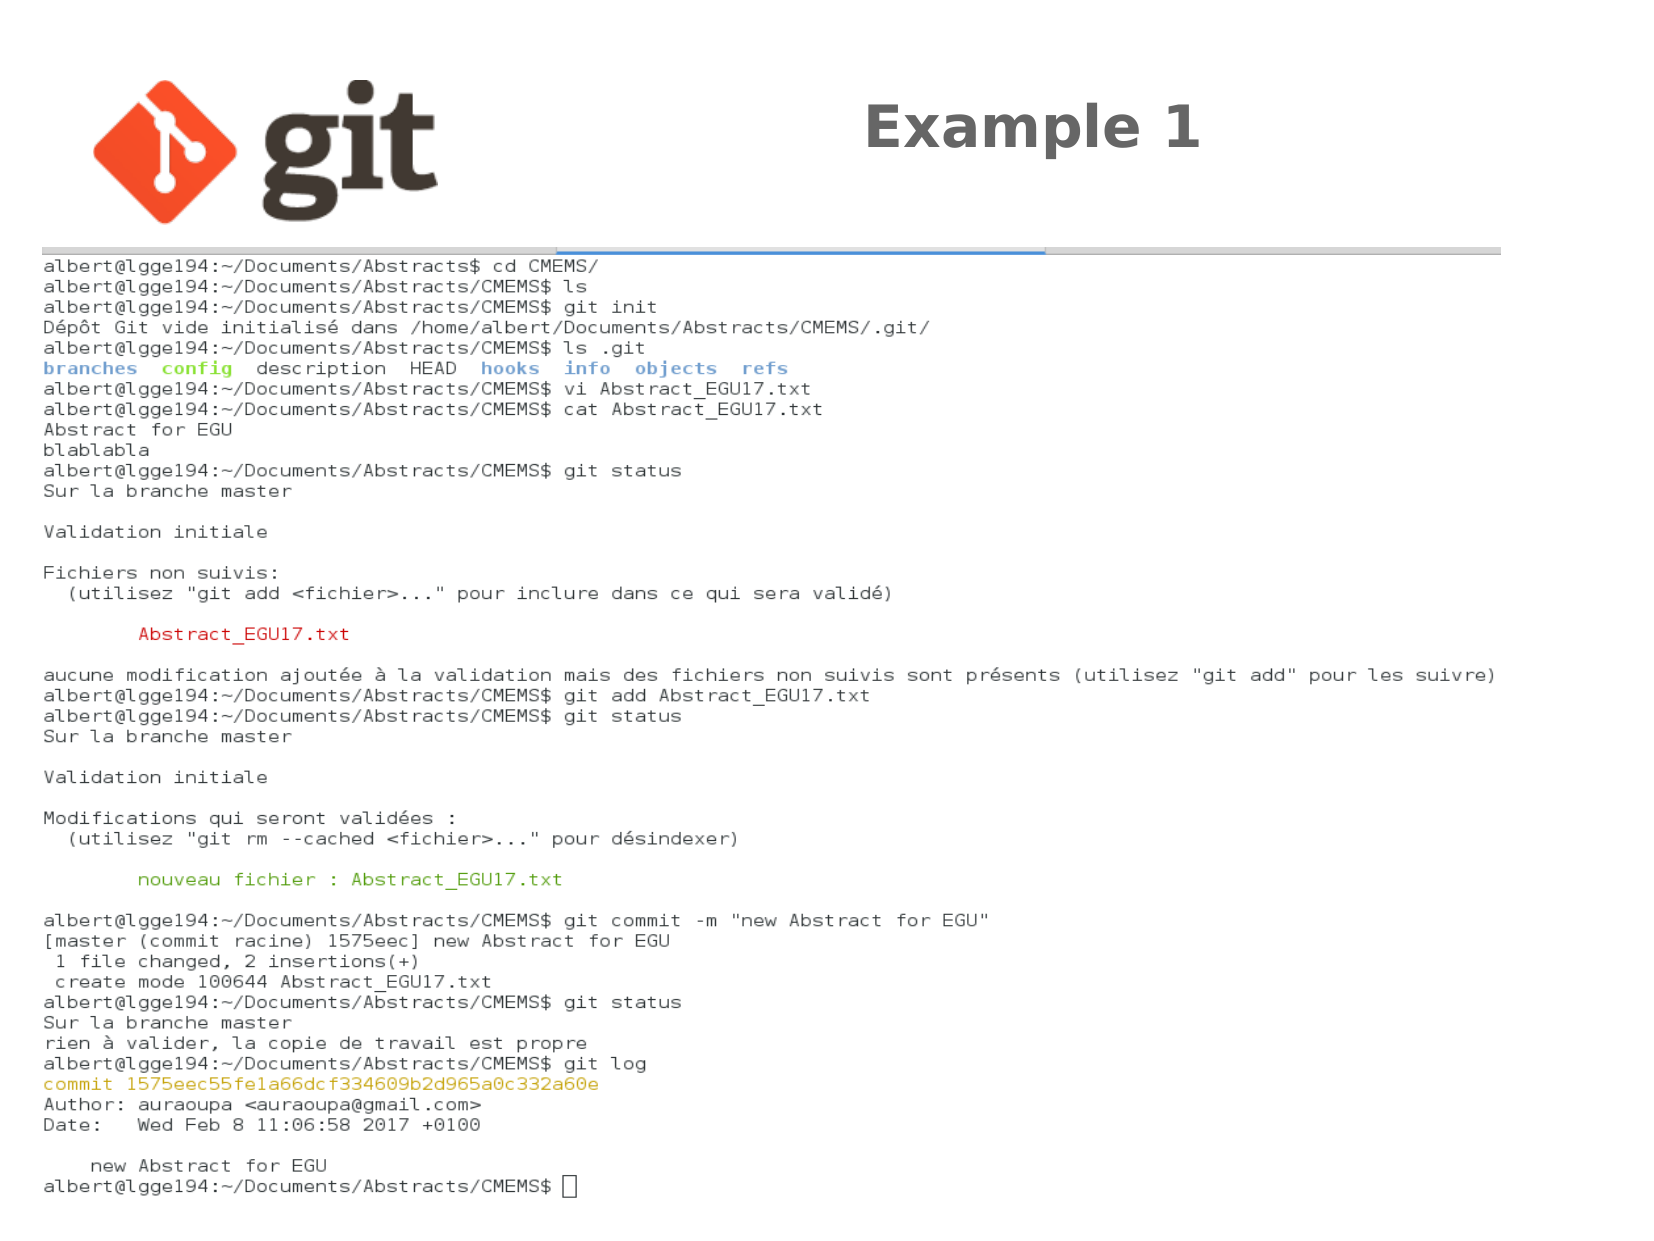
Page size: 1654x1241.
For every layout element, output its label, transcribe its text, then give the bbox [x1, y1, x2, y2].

picture [93, 80, 438, 225]
text_box Example 1 [732, 85, 1335, 237]
picture [42, 247, 1501, 1241]
